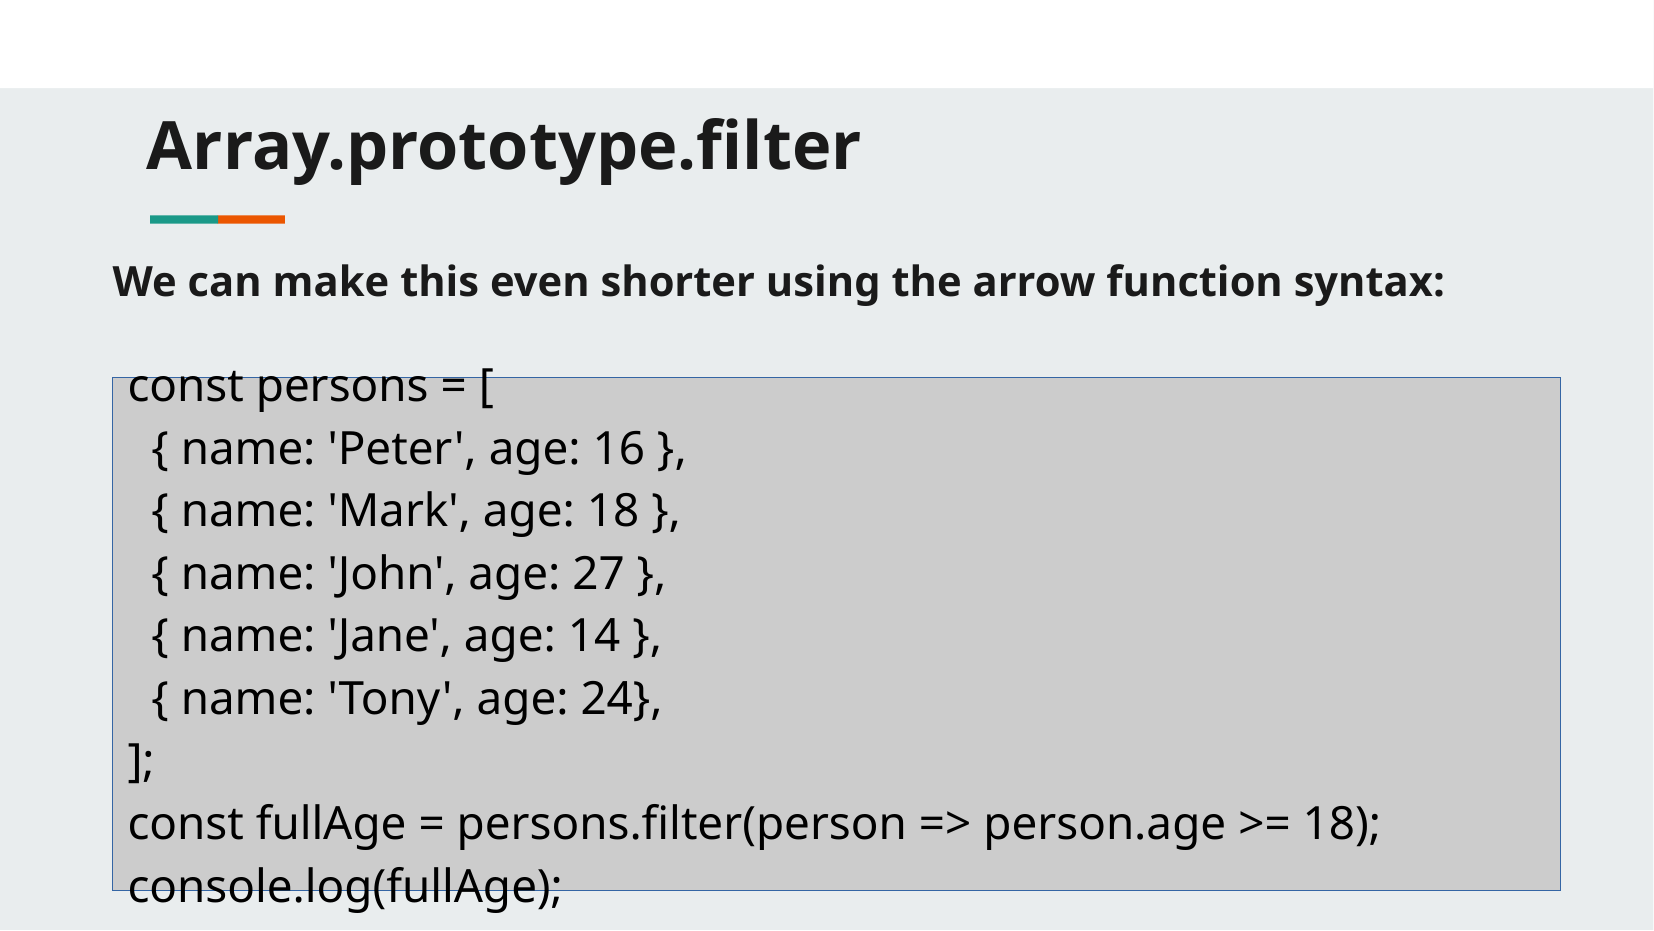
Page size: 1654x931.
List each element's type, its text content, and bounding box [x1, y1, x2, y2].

text_box const persons = [ { name: 'Peter', age: 16 }, { name: 'Mark', age: 18 }, { name: 'John', age: 27 }, { name: 'Jane', age: 14 }, { name: 'Tony', age: 24}, ]; const fullAge = persons.filter(person => person.age >= 18); console.log(fullAge); [112, 377, 1561, 891]
title Array.prototype.filter [131, 87, 1640, 196]
title We can make this even shorter using the arrow function syntax: [97, 240, 1606, 348]
